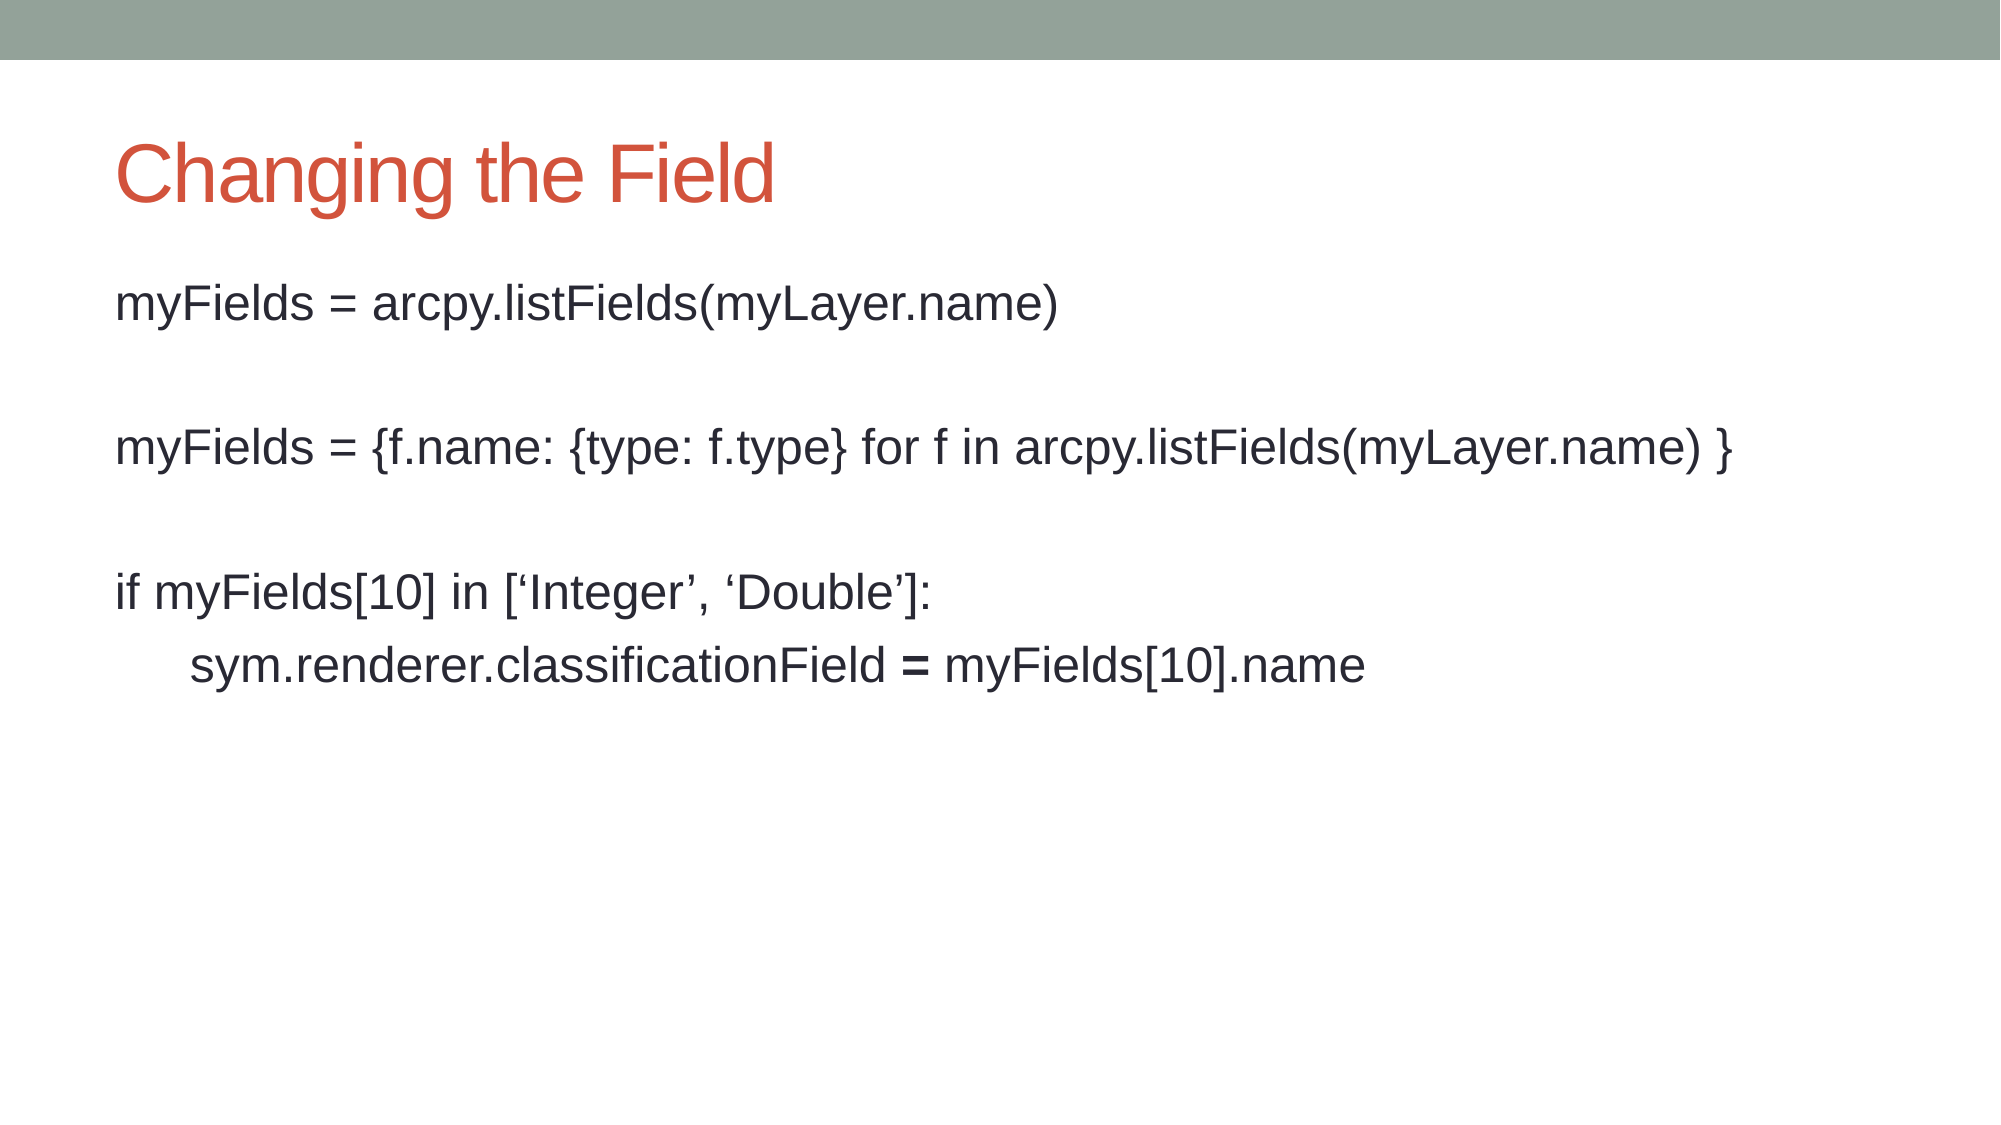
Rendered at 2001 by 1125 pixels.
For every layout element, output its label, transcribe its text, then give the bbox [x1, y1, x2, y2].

list myFields = arcpy.listFields(myLayer.name) myFields = {f.name: {type: f.type} for f in arcpy.listFields(myLayer.name) } if myFields[10] in [‘Integer’, ‘Double’]: sym.renderer.classificationField = myFields[10].name [99, 262, 1900, 1063]
title Changing the Field [99, 87, 1900, 251]
